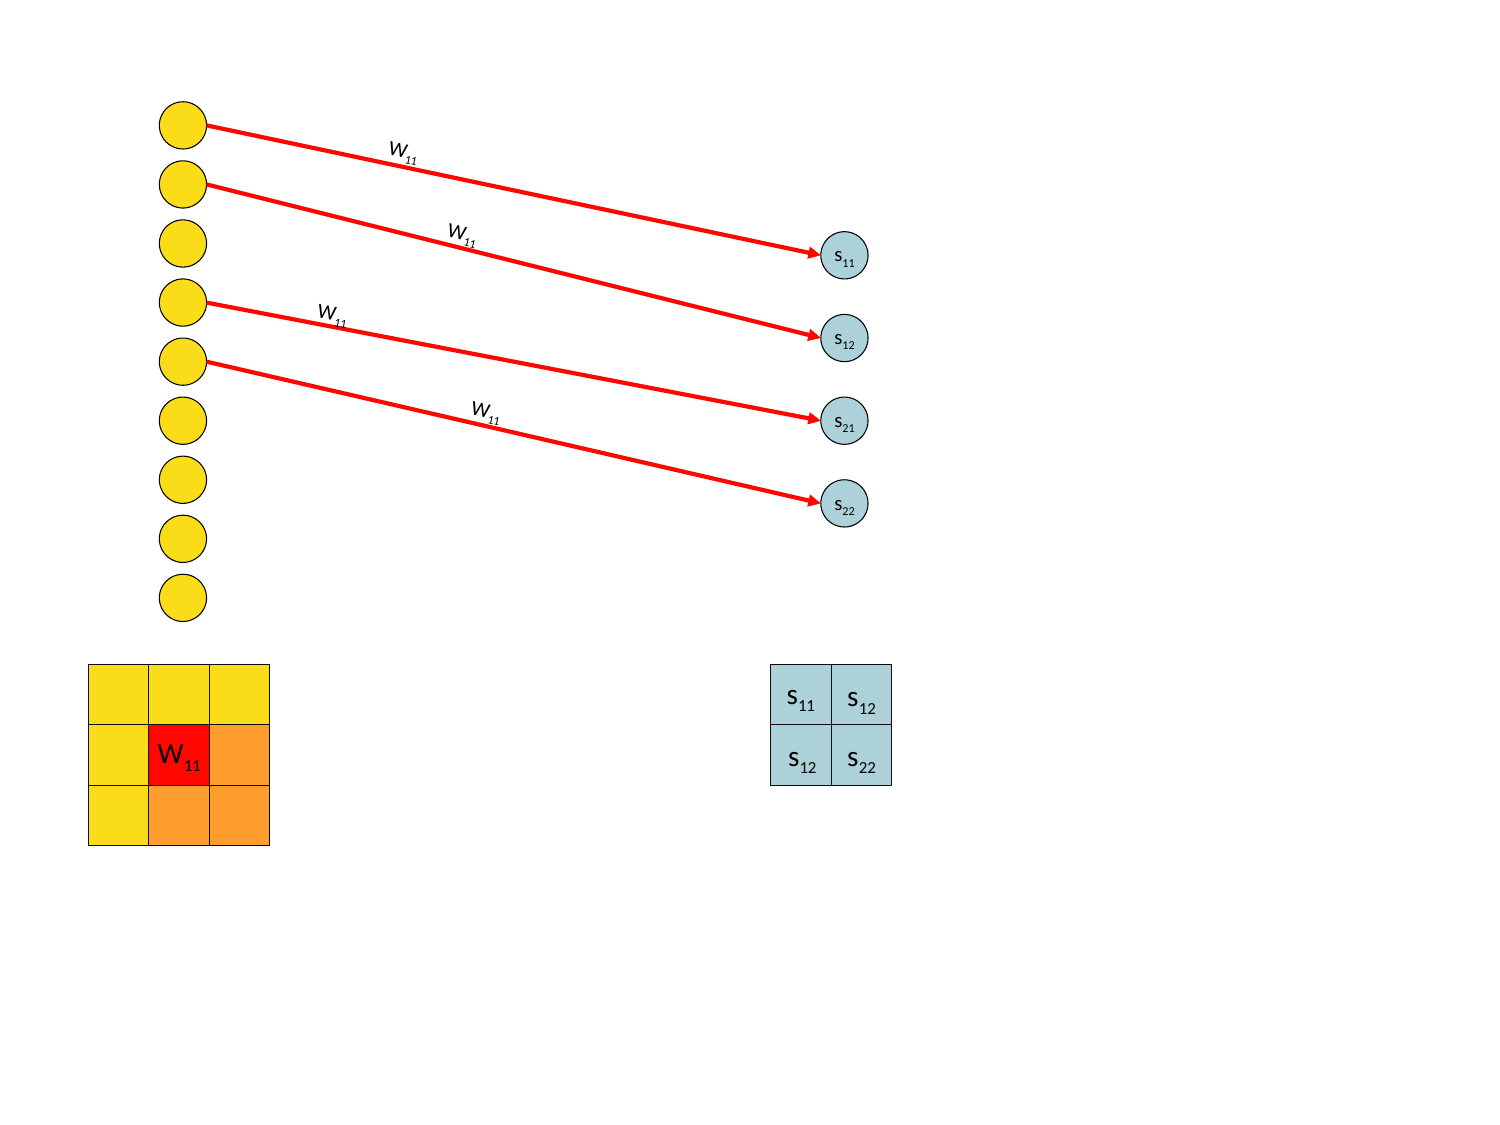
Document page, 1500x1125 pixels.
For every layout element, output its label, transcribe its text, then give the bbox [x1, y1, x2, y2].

text_box [159, 397, 207, 445]
text_box s12 [831, 664, 892, 724]
text_box W11 [383, 194, 543, 273]
text_box [159, 338, 207, 386]
text_box s12 [770, 724, 831, 786]
text_box W11 [324, 113, 484, 189]
text_box s21 [820, 397, 869, 445]
text_box s11 [820, 231, 869, 279]
text_box [159, 574, 207, 622]
text_box [88, 664, 270, 846]
text_box [159, 219, 207, 268]
text_box [159, 101, 207, 149]
text_box s11 [770, 664, 831, 724]
text_box s12 [820, 314, 869, 362]
text_box [159, 456, 207, 504]
text_box [159, 160, 207, 209]
text_box [159, 278, 207, 327]
text_box W11 [406, 373, 566, 449]
text_box W11 [148, 724, 209, 785]
text_box s22 [831, 724, 892, 786]
text_box s22 [820, 479, 869, 528]
text_box W11 [253, 278, 413, 349]
text_box [159, 515, 207, 563]
